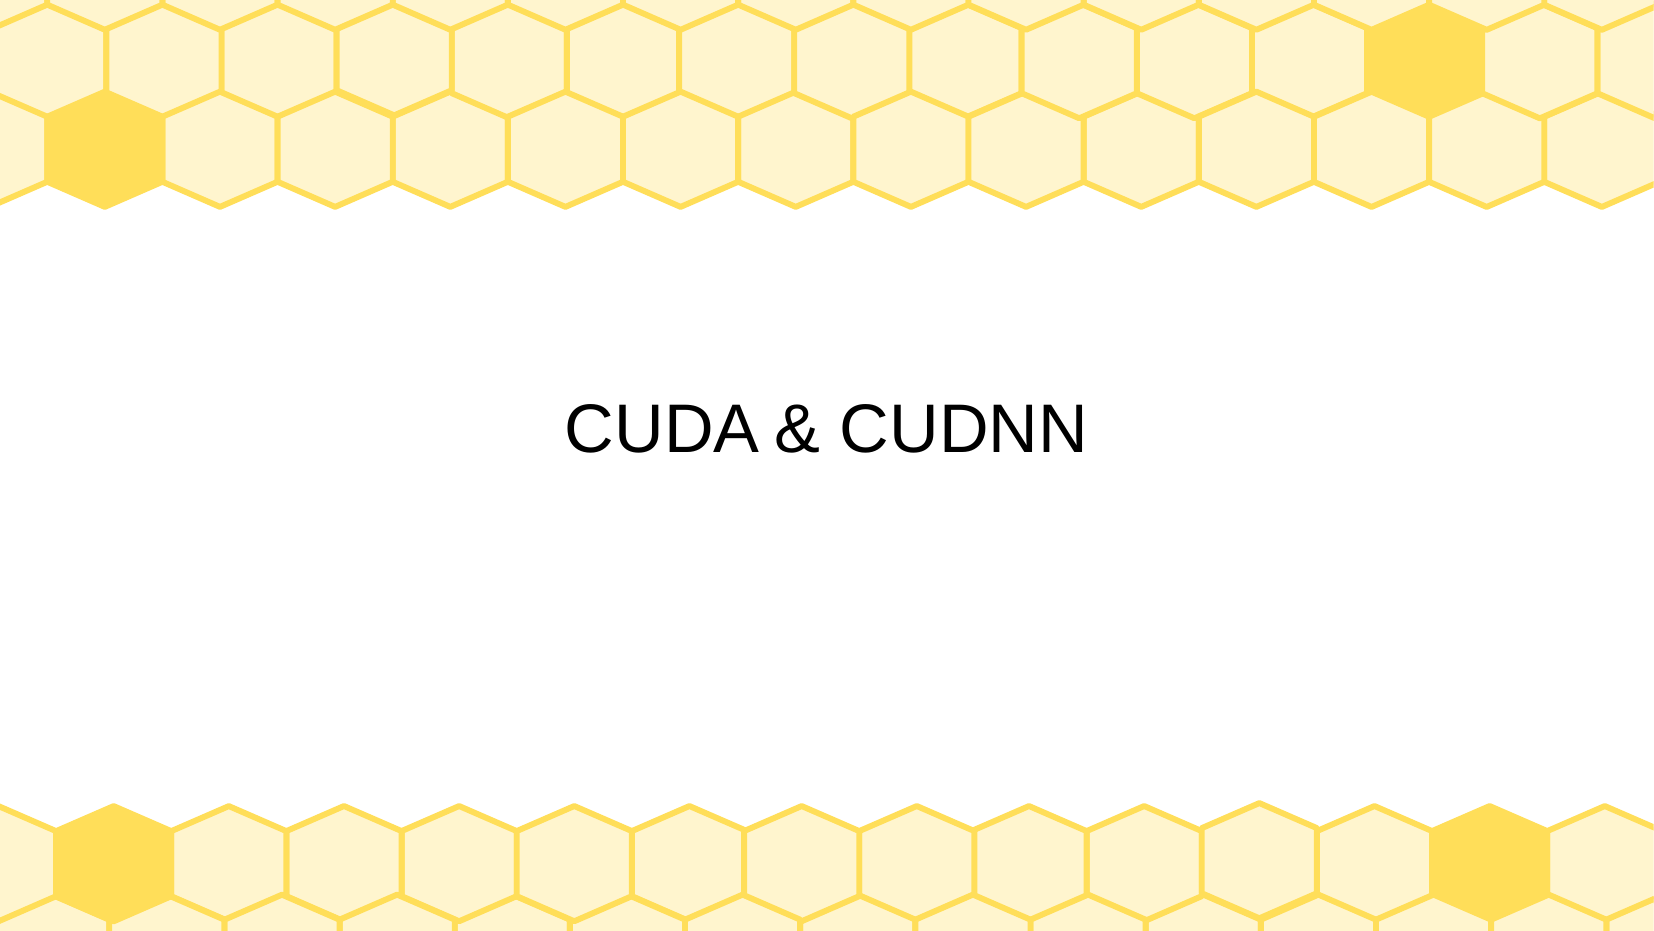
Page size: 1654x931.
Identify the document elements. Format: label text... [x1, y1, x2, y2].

title CUDA & CUDNN [88, 324, 1565, 532]
